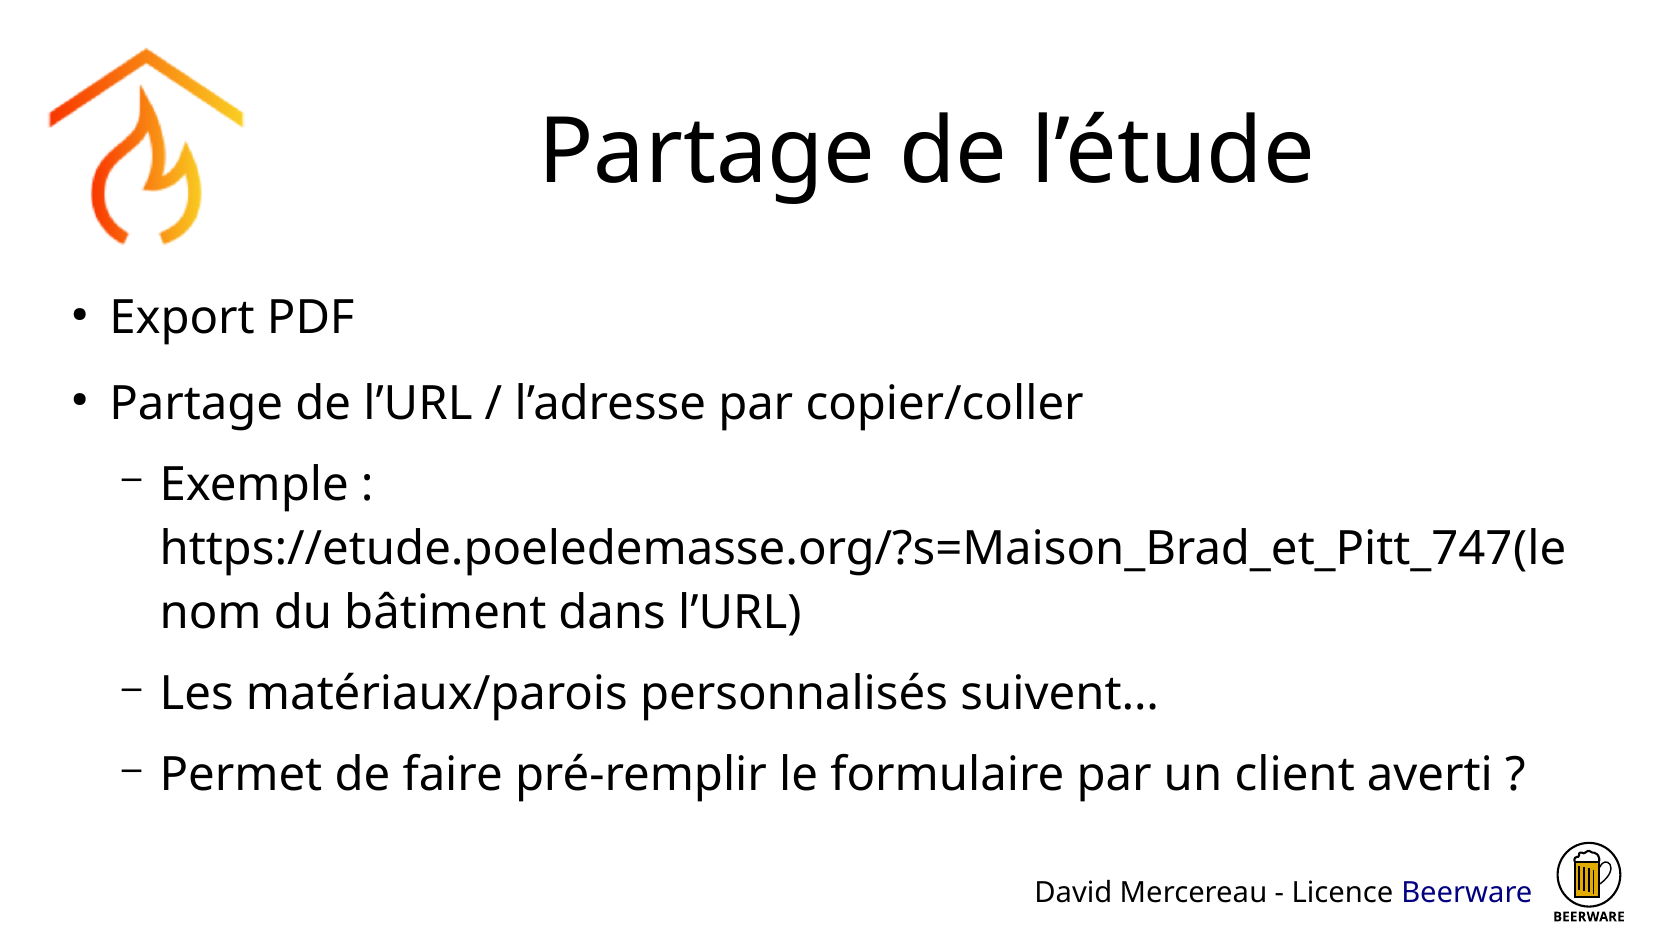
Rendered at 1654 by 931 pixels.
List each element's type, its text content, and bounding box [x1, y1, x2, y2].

list Export PDF Partage de l’URL / l’adresse par copier/coller Exemple : https://etude.poeledemasse.org/?s=Maison_Brad_et_Pitt_747(le nom du bâtiment dans l’URL) Les matériaux/parois personnalisés suivent… Permet de faire pré-remplir le formulaire par un client averti ? [59, 283, 1583, 863]
title Partage de l’étude [271, 69, 1583, 225]
picture [47, 47, 246, 246]
